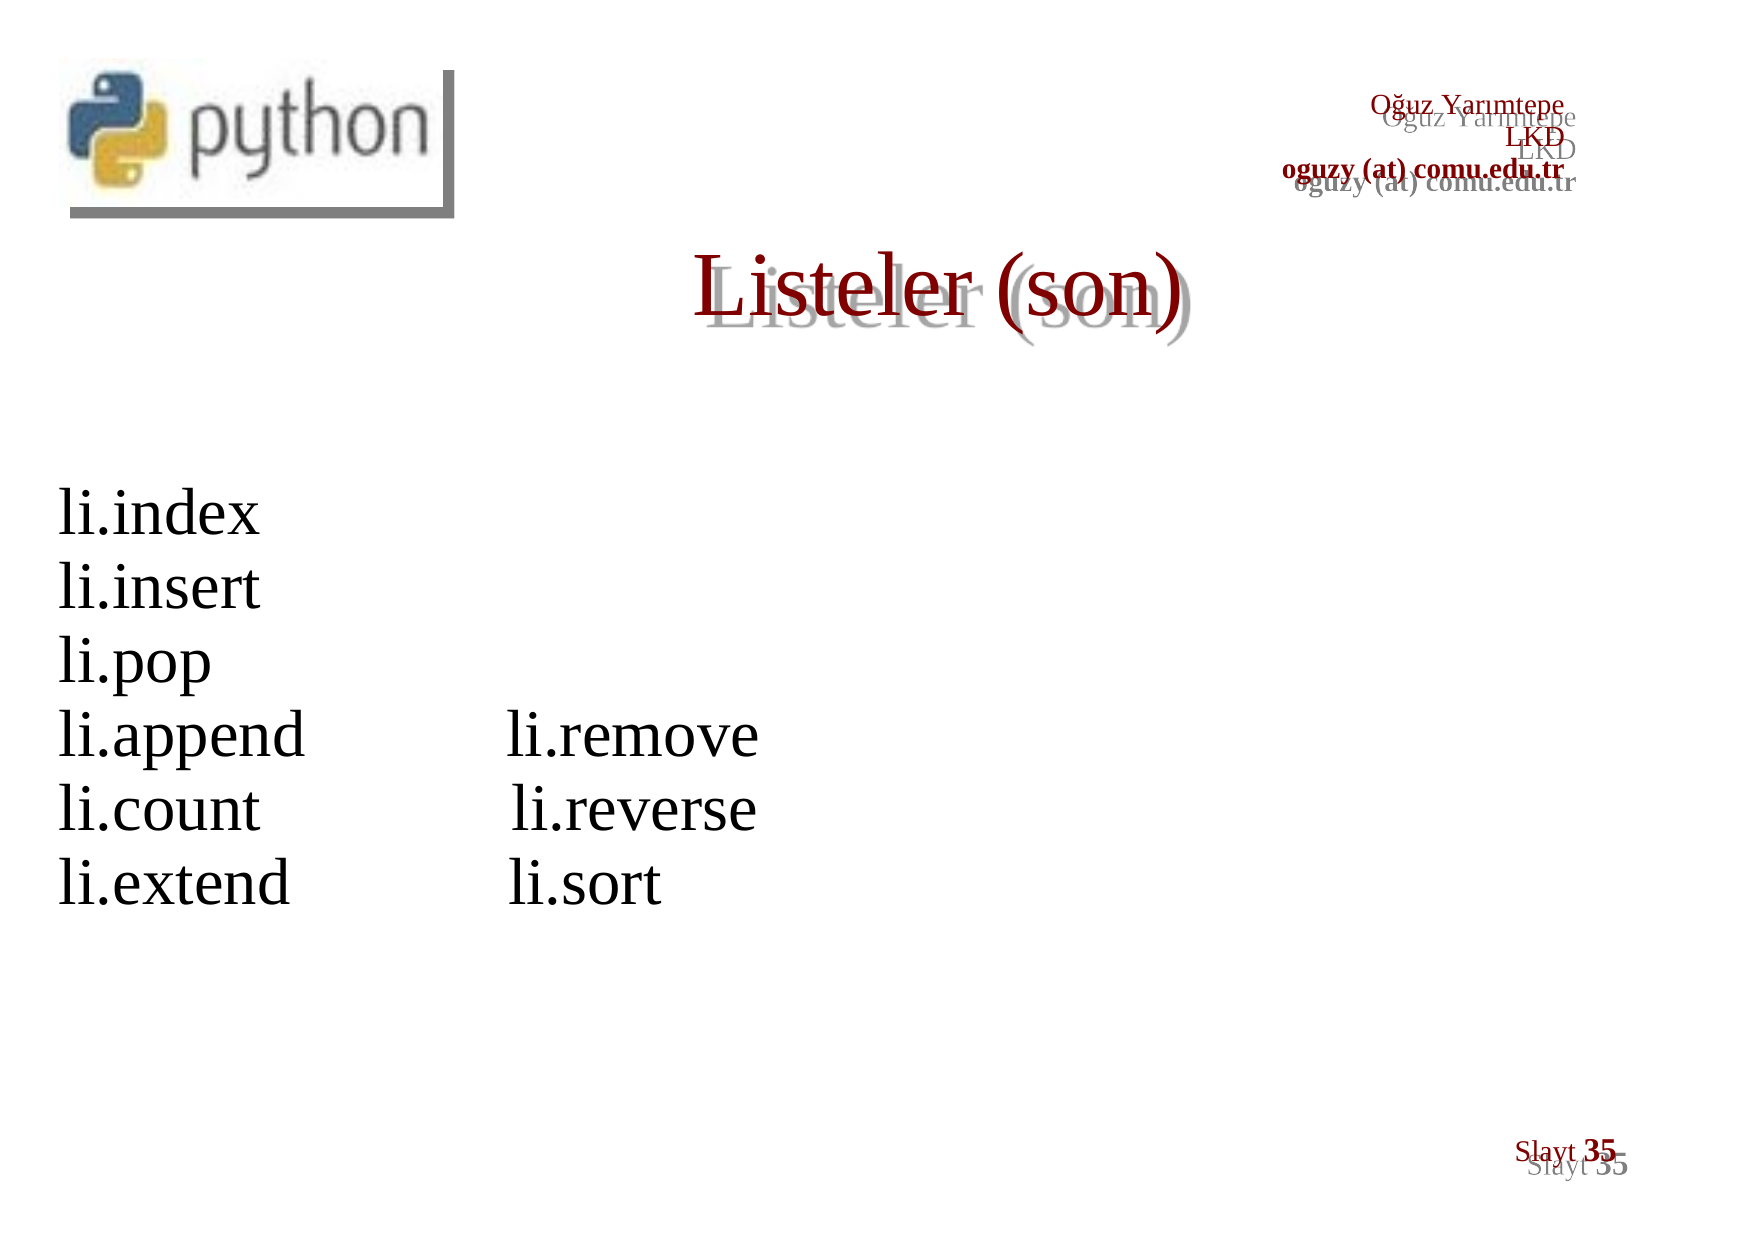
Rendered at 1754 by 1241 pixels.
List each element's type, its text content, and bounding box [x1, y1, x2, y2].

title Listeler (son) [194, 214, 1684, 355]
picture [59, 58, 443, 207]
subtitle li.index li.insert li.pop li.append li.remove li.count li.reverse li.extend li.sort [59, 360, 1695, 1034]
